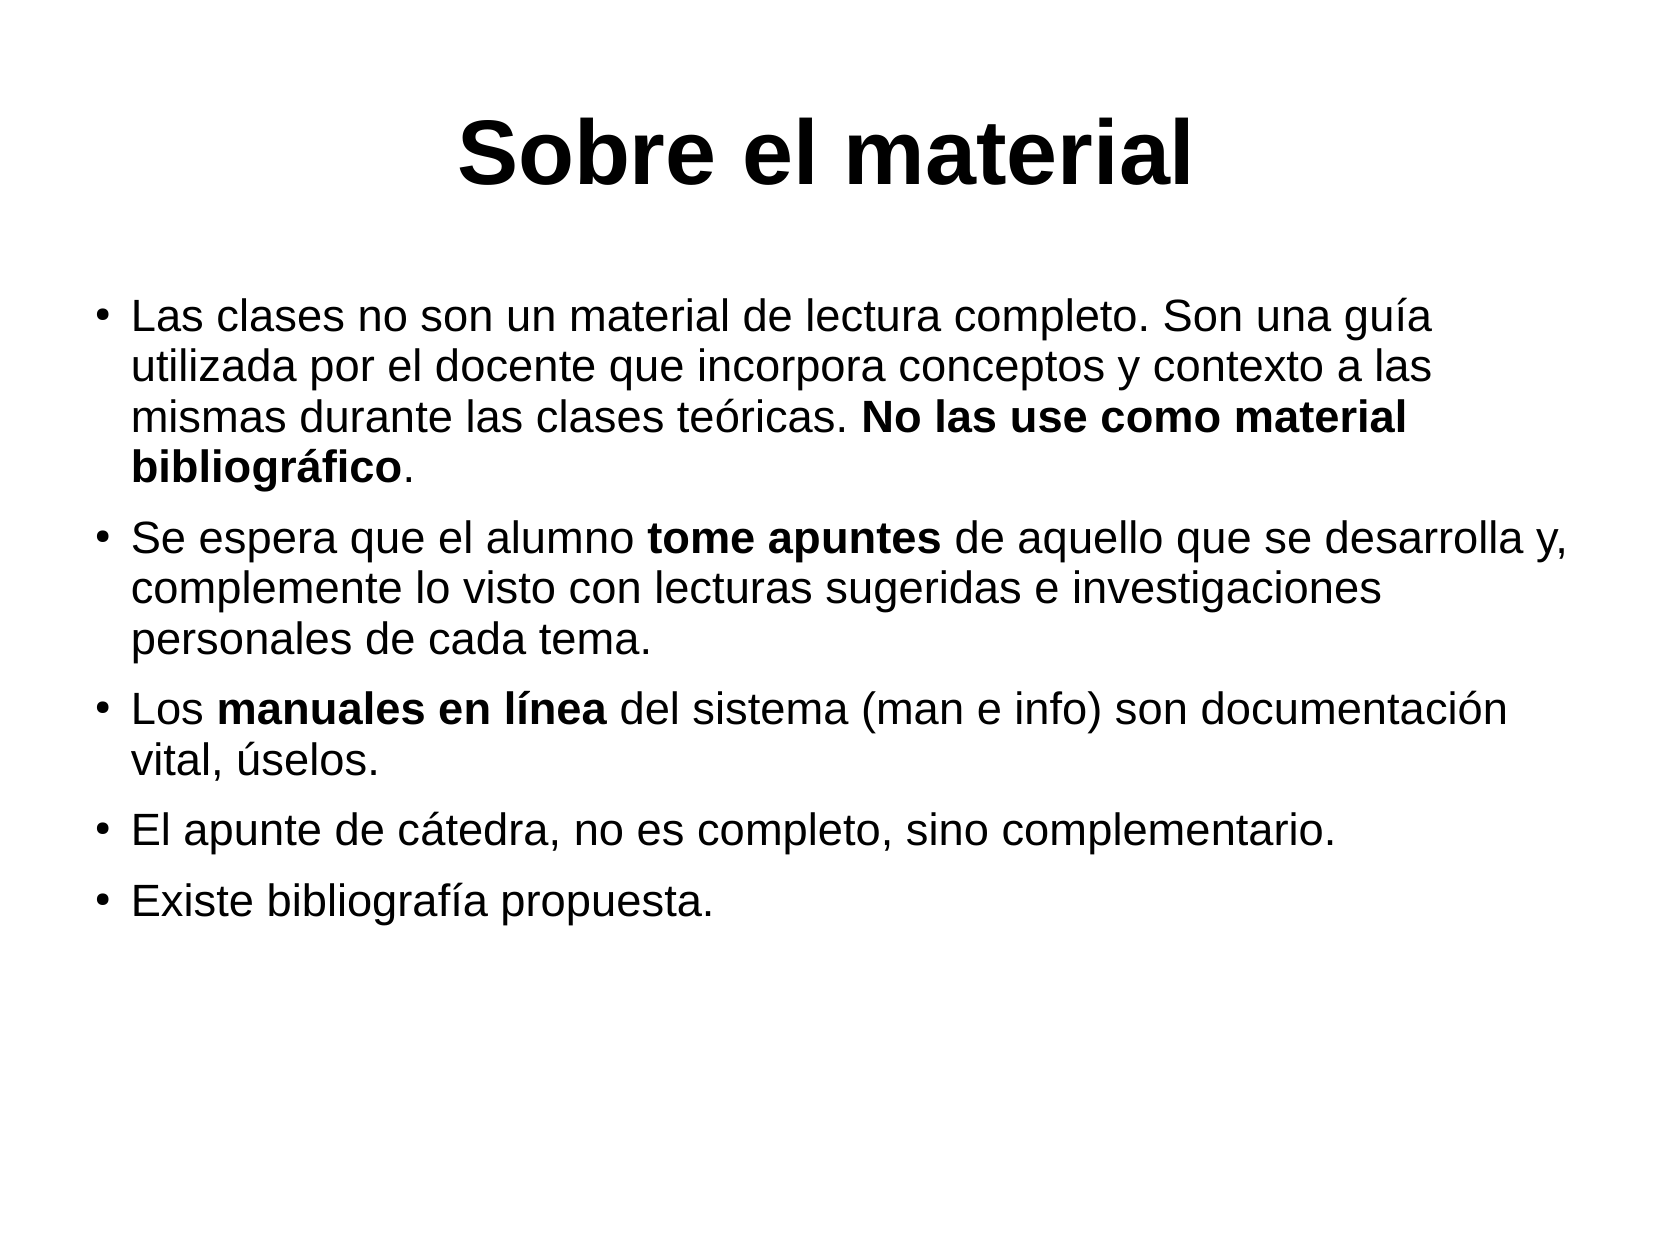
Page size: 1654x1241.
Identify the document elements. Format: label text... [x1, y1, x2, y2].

title Sobre el material [82, 49, 1571, 257]
list Las clases no son un material de lectura completo. Son una guía utilizada por el docente que incorpora conceptos y contexto a las mismas durante las clases teóricas. No las use como material bibliográfico. Se espera que el alumno tome apuntes de aquello que se desarrolla y, complemente lo visto con lecturas sugeridas e investigaciones personales de cada tema. Los manuales en línea del sistema (man e info) son documentación vital, úselos. El apunte de cátedra, no es completo, sino complementario. Existe bibliografía propuesta. [82, 290, 1571, 1010]
